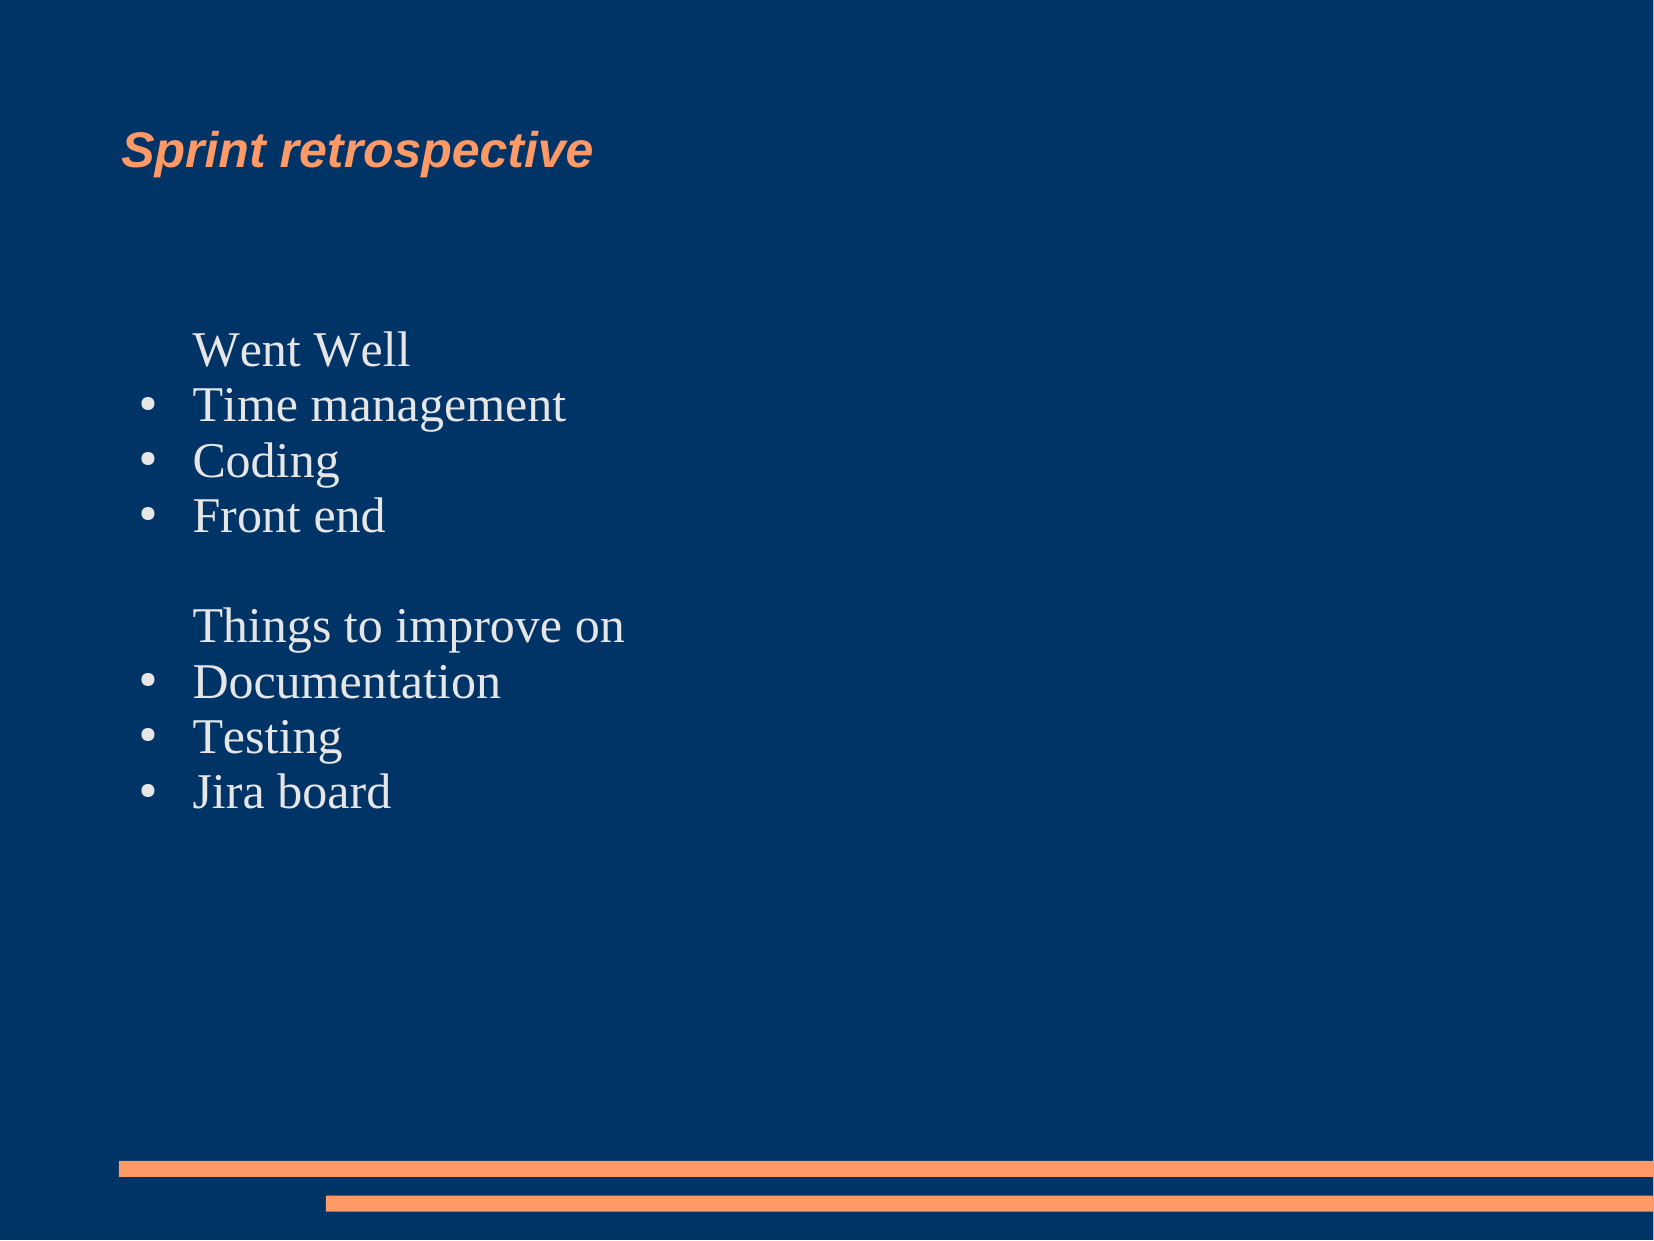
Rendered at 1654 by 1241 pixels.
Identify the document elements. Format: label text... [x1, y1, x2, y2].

list Went Well Time management Coding Front end Things to improve on Documentation Testing Jira board [121, 322, 1561, 1132]
title Sprint retrospective [121, 46, 1534, 254]
